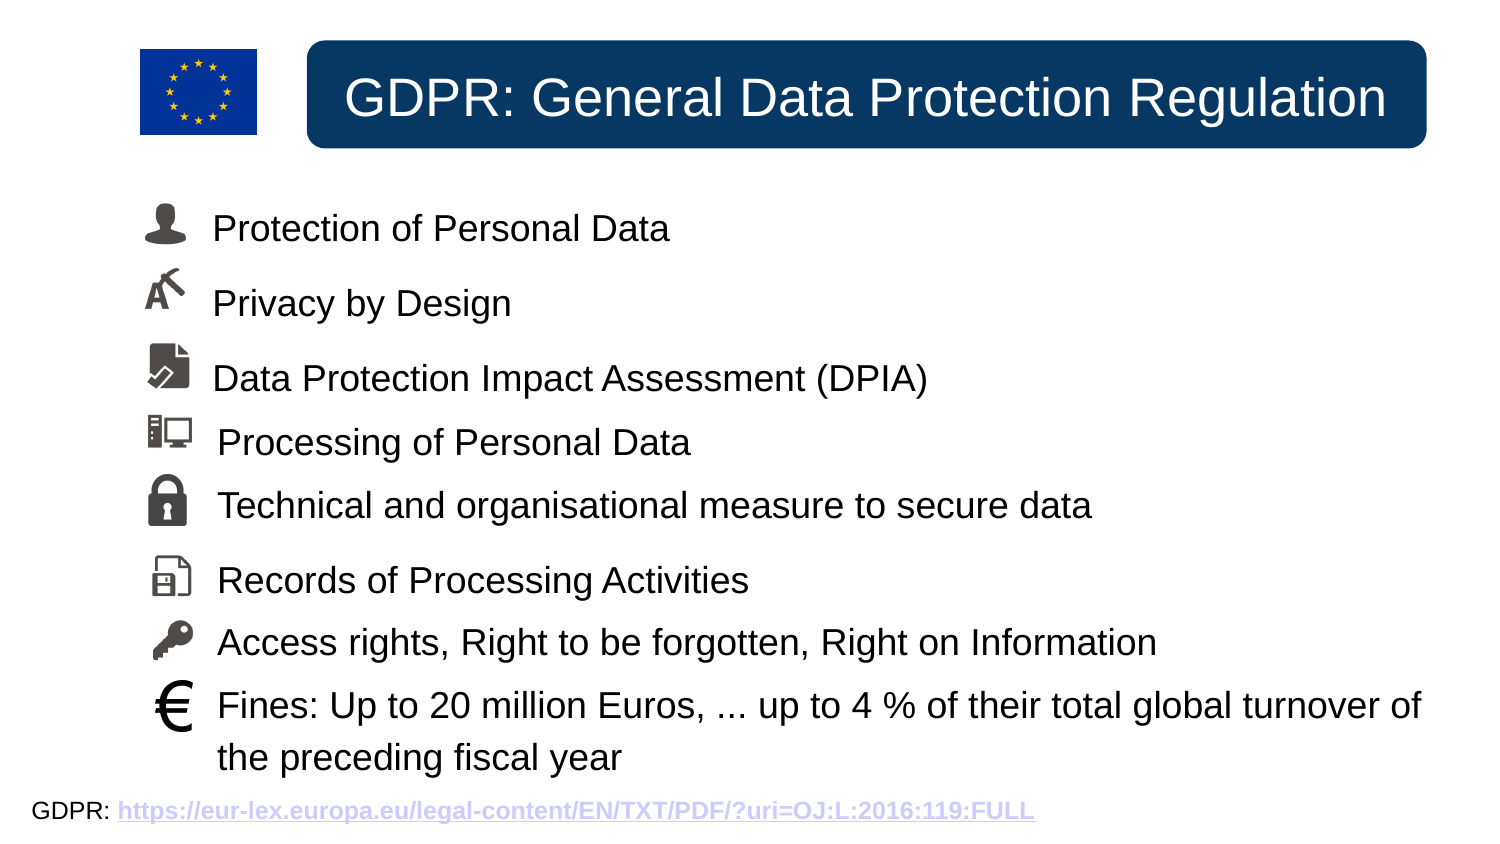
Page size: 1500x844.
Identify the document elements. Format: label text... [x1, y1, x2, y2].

text_box Fines: Up to 20 million Euros, ... up to 4 % of their total global turnover of the preceding fiscal year [142, 660, 1471, 755]
picture [140, 49, 257, 135]
picture [125, 409, 205, 460]
text_box Processing of Personal Data [142, 397, 1471, 460]
text_box Protection of Personal Data [137, 182, 1467, 257]
picture [132, 537, 205, 662]
text_box Data Protection Impact Assessment (DPIA) [205, 332, 1467, 397]
picture [155, 680, 193, 732]
text_box Technical and organisational measure to secure data [142, 460, 1471, 535]
text_box Privacy by Design [137, 257, 1467, 332]
text_box Access rights, Right to be forgotten, Right on Information [205, 597, 1471, 660]
text_box GDPR: General Data Protection Regulation [306, 40, 1427, 149]
picture [125, 196, 197, 321]
text_box Records of Processing Activities [142, 535, 1471, 597]
text_box GDPR: https://eur-lex.europa.eu/legal-content/EN/TXT/PDF/?uri=OJ:L:2016:119:FULL [16, 774, 1304, 840]
picture [125, 331, 205, 407]
picture [142, 474, 193, 526]
